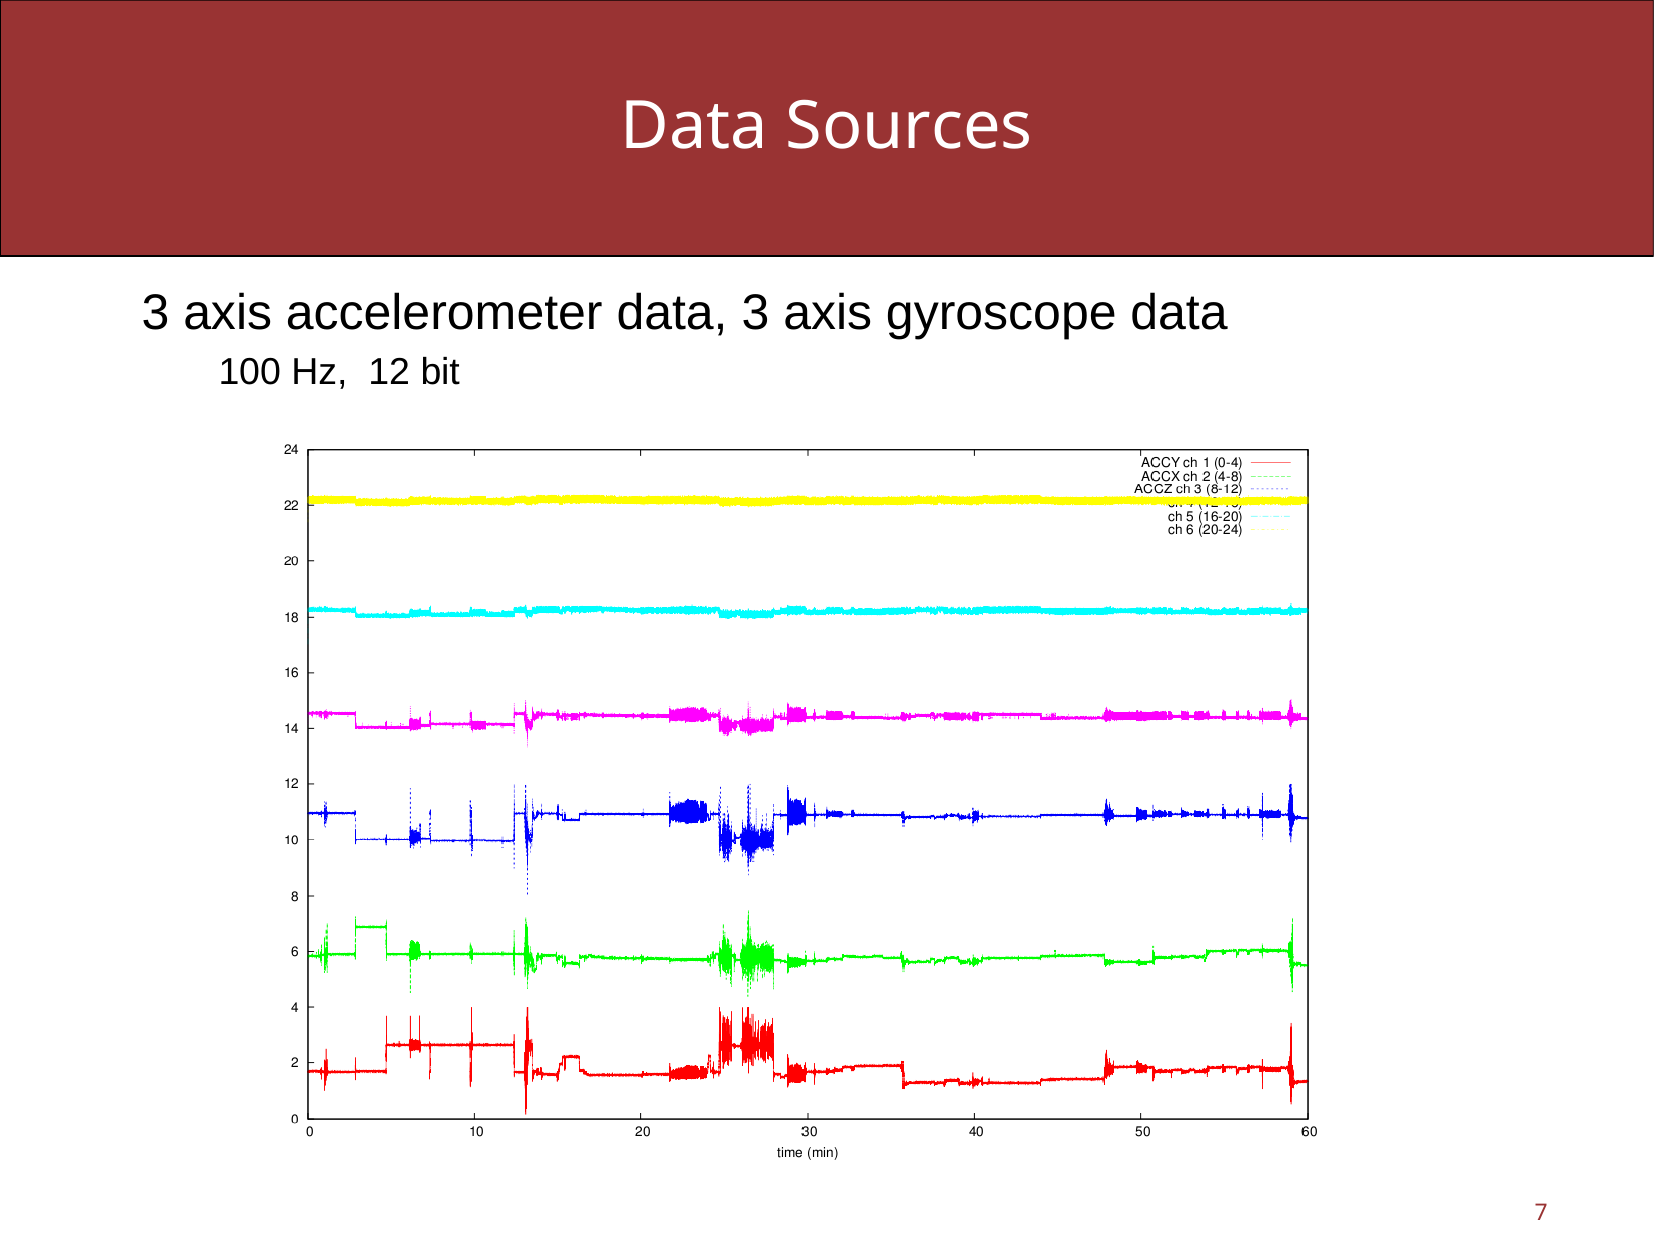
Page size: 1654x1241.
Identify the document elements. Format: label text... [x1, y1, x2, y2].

picture [216, 417, 1342, 1208]
list 3 axis accelerometer data, 3 axis gyroscope data 100 Hz, 12 bit [124, 286, 1563, 435]
title Data Sources [121, 82, 1534, 163]
